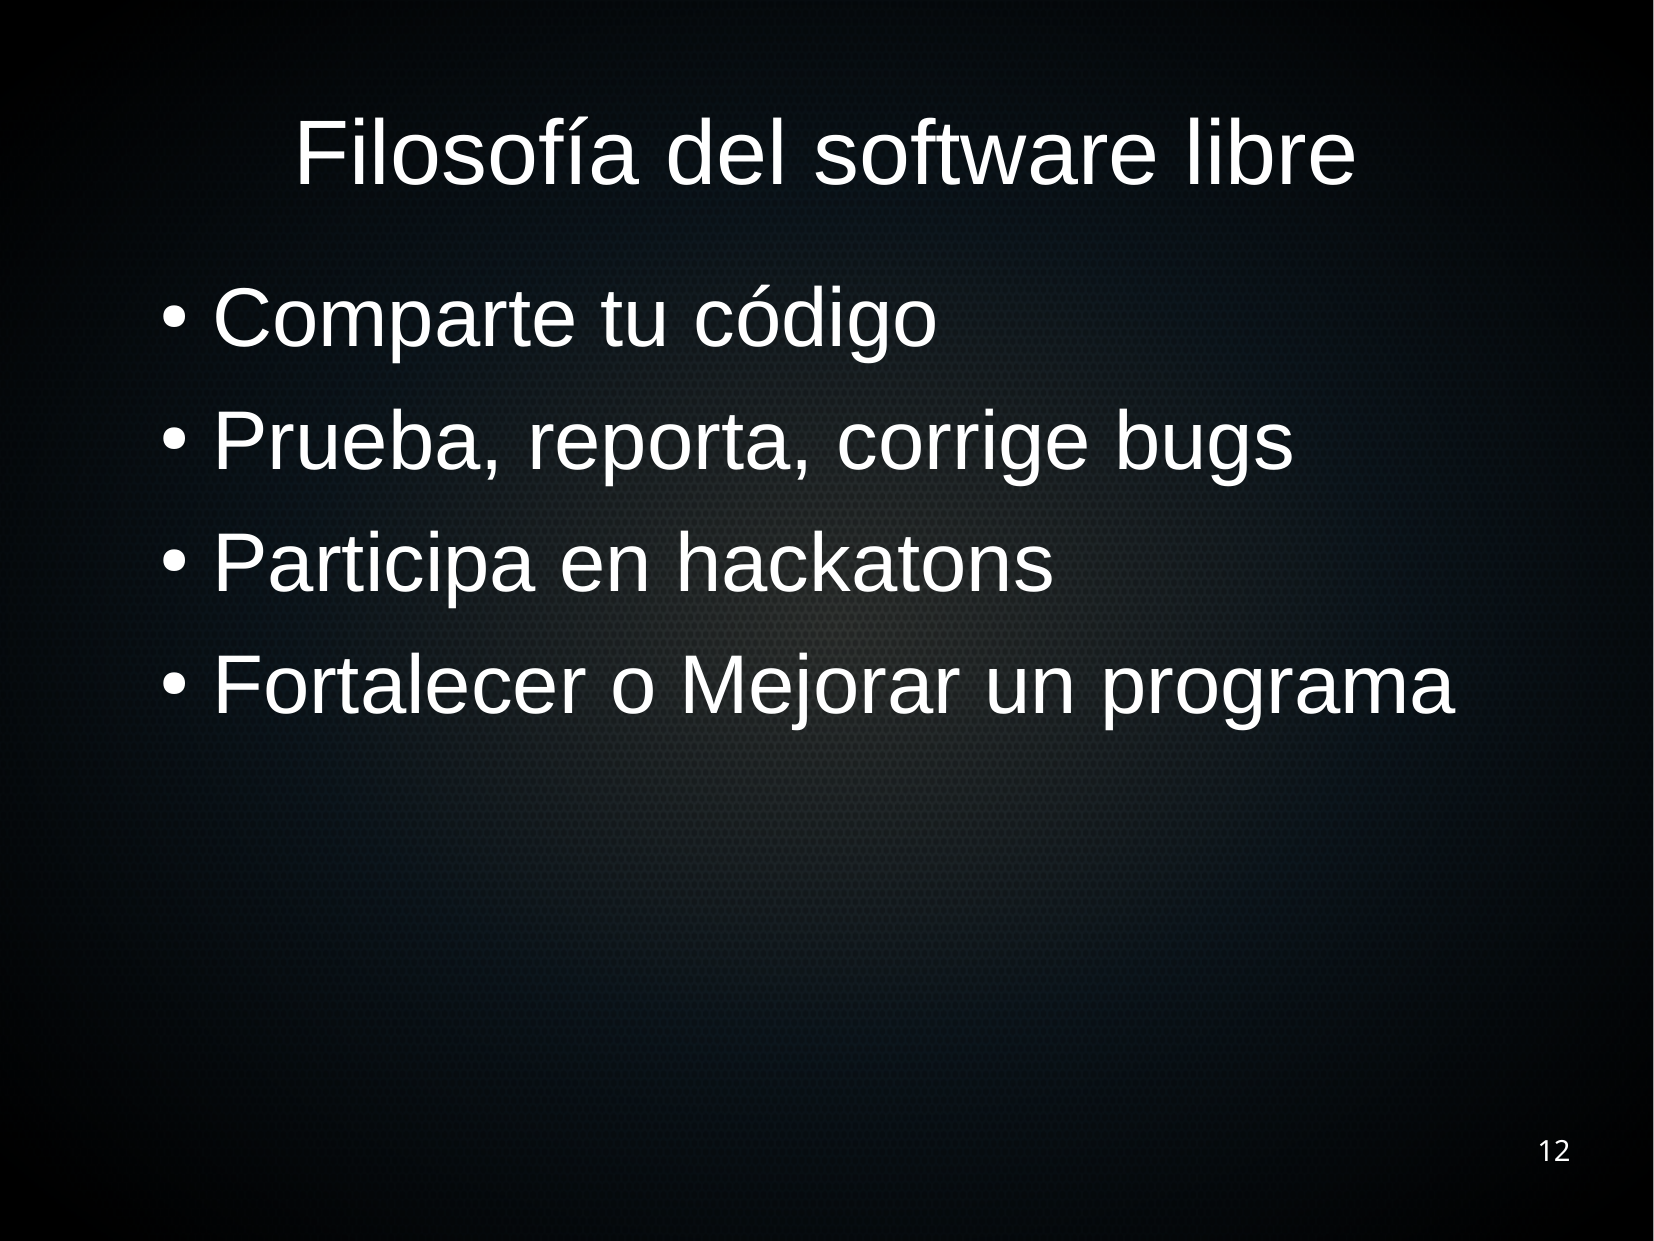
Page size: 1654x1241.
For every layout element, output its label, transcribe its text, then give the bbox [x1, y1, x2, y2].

list Comparte tu código Prueba, reporta, corrige bugs Participa en hackatons Fortalecer o Mejorar un programa [141, 271, 1539, 1010]
picture [0, 0, 1654, 1241]
title Filosofía del software libre [82, 49, 1571, 257]
